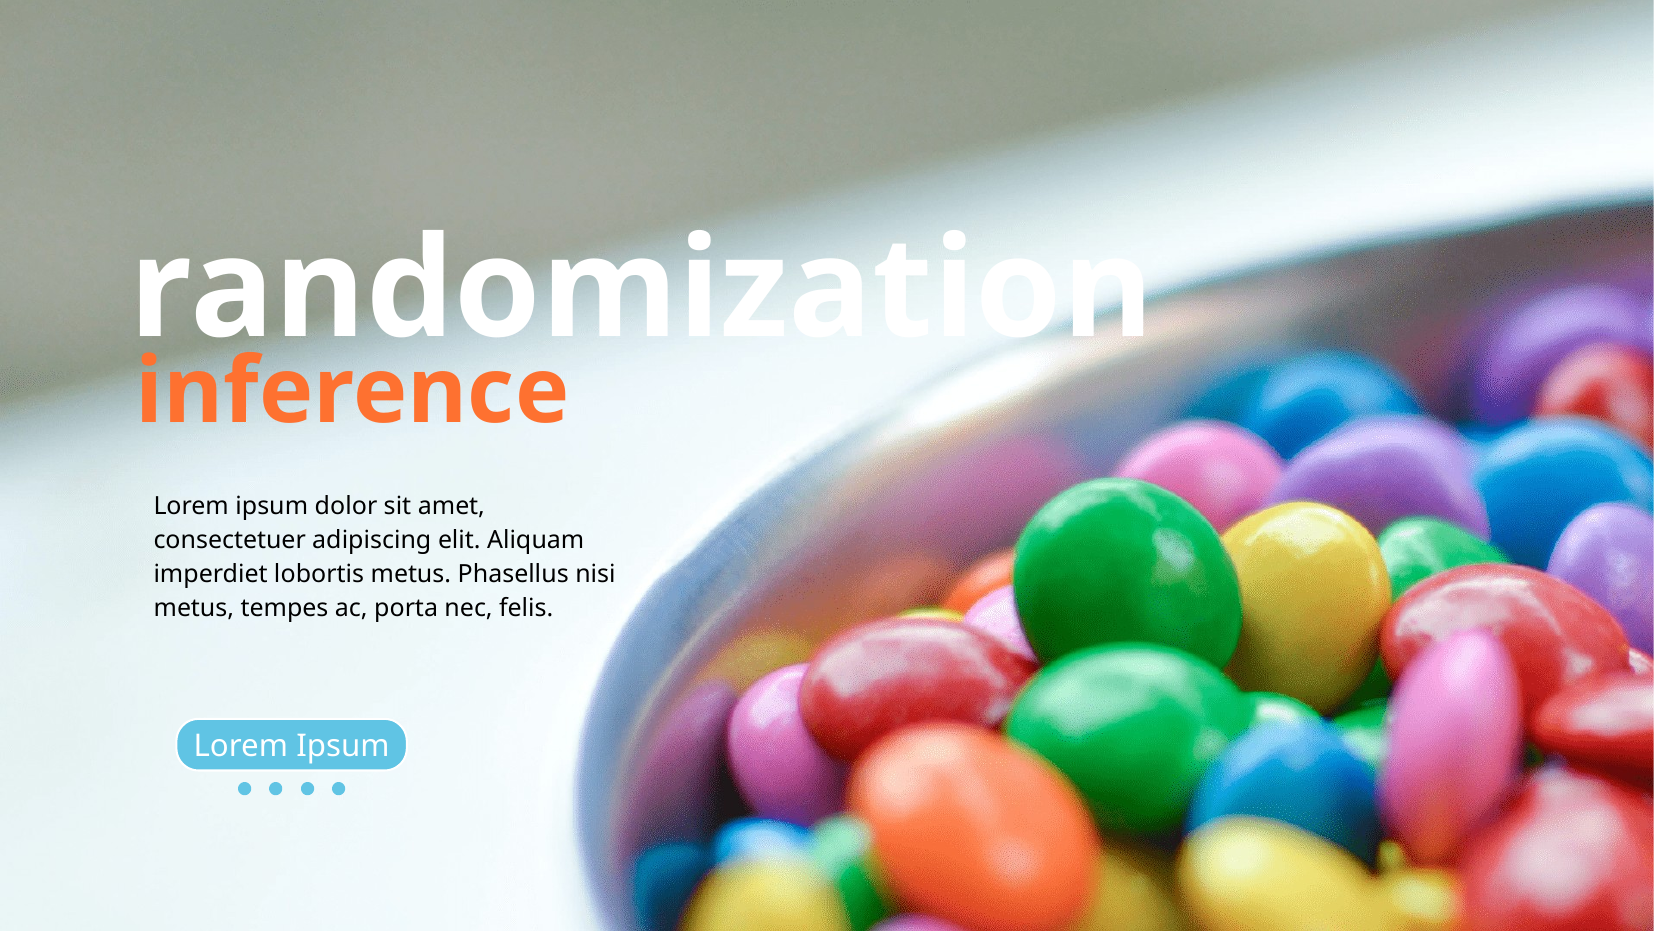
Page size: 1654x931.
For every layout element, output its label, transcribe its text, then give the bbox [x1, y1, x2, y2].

text_box [332, 782, 346, 796]
title randomization [129, 38, 1313, 527]
text_box [238, 782, 252, 796]
picture [0, 0, 1654, 931]
text_box Lorem Ipsum [178, 720, 405, 769]
text_box [269, 782, 283, 796]
title Lorem ipsum dolor sit amet, consectetuer adipiscing elit. Aliquam imperdiet lobortis metus. Phasellus nisi metus, tempes ac, porta nec, felis. [153, 527, 640, 627]
title inference [135, 324, 739, 451]
text_box [301, 782, 315, 796]
